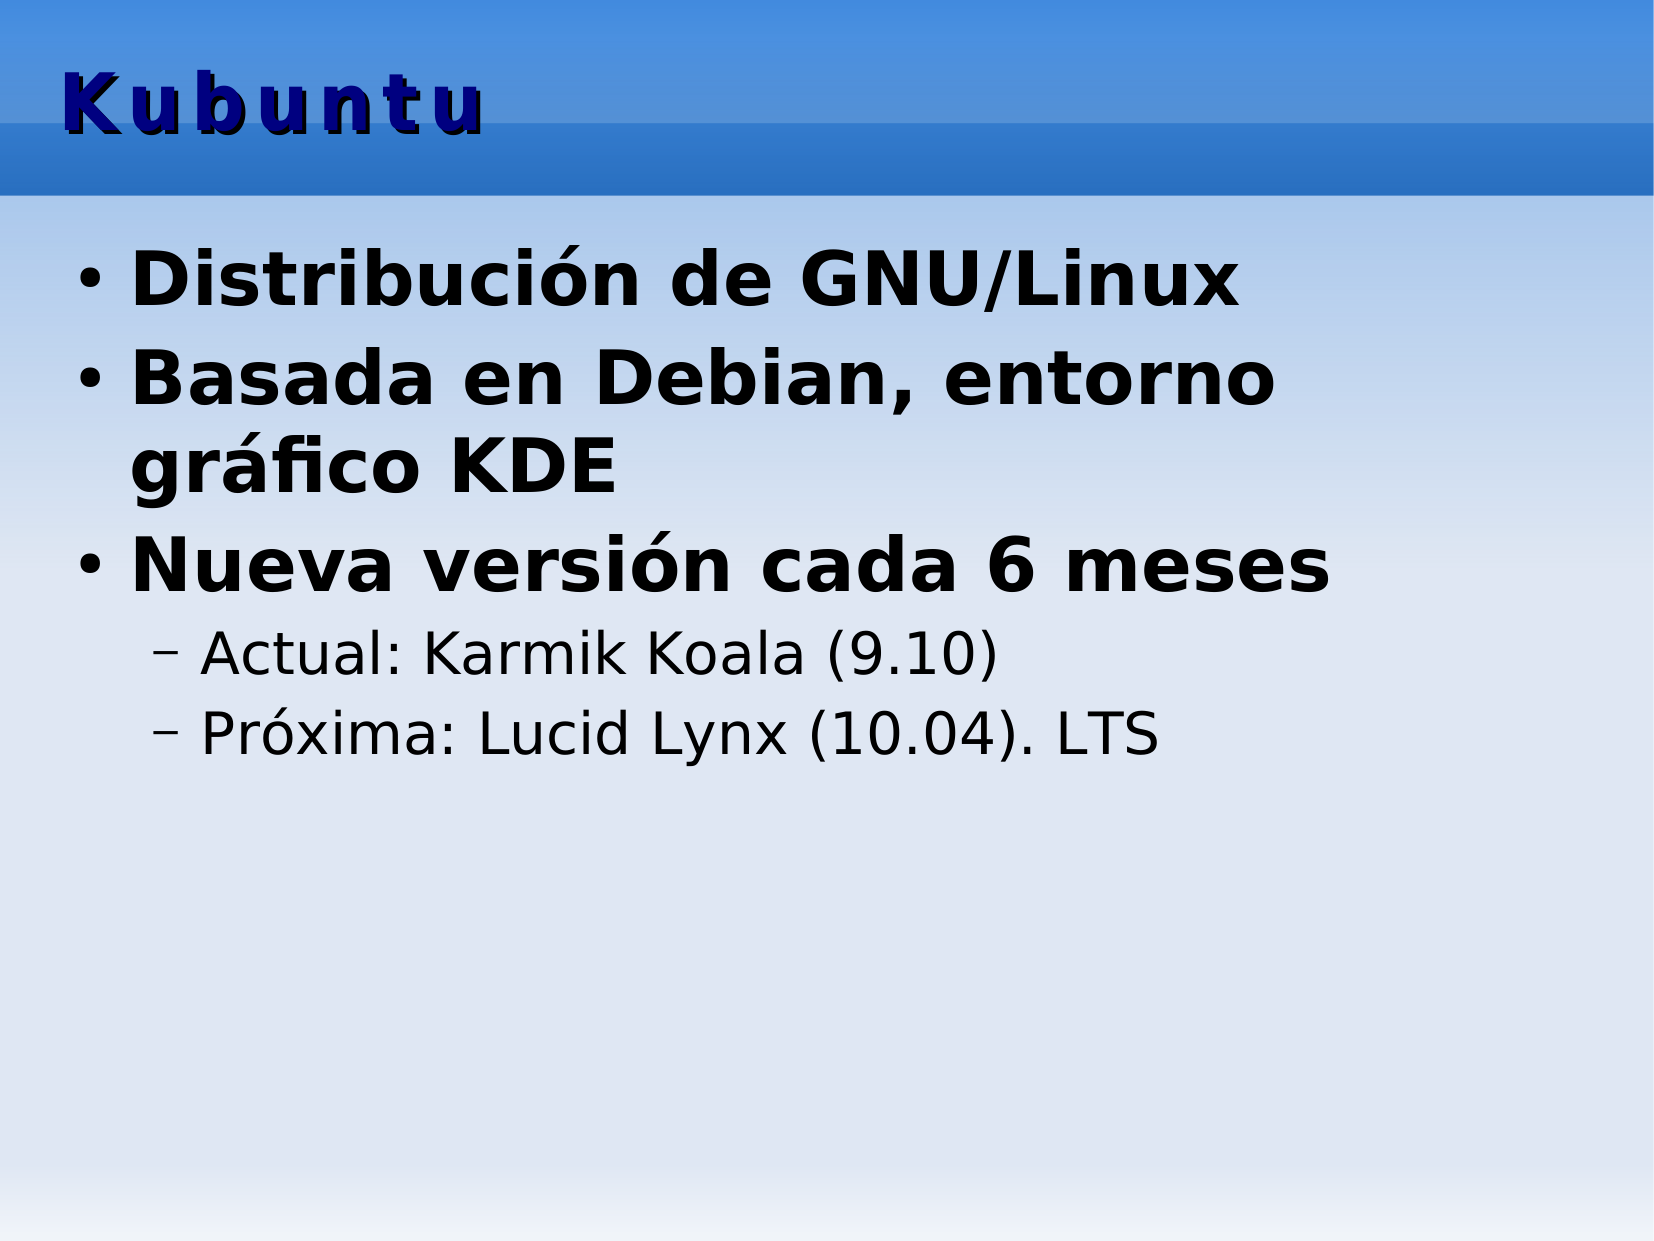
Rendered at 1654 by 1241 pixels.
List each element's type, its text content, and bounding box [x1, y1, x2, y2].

list Distribución de GNU/Linux Basada en Debian, entorno gráfico KDE Nueva versión cada 6 meses Actual: Karmik Koala (9.10) Próxima: Lucid Lynx (10.04). LTS [59, 236, 1542, 1109]
picture [0, 0, 1654, 1241]
title Kubuntu [58, 29, 1654, 178]
